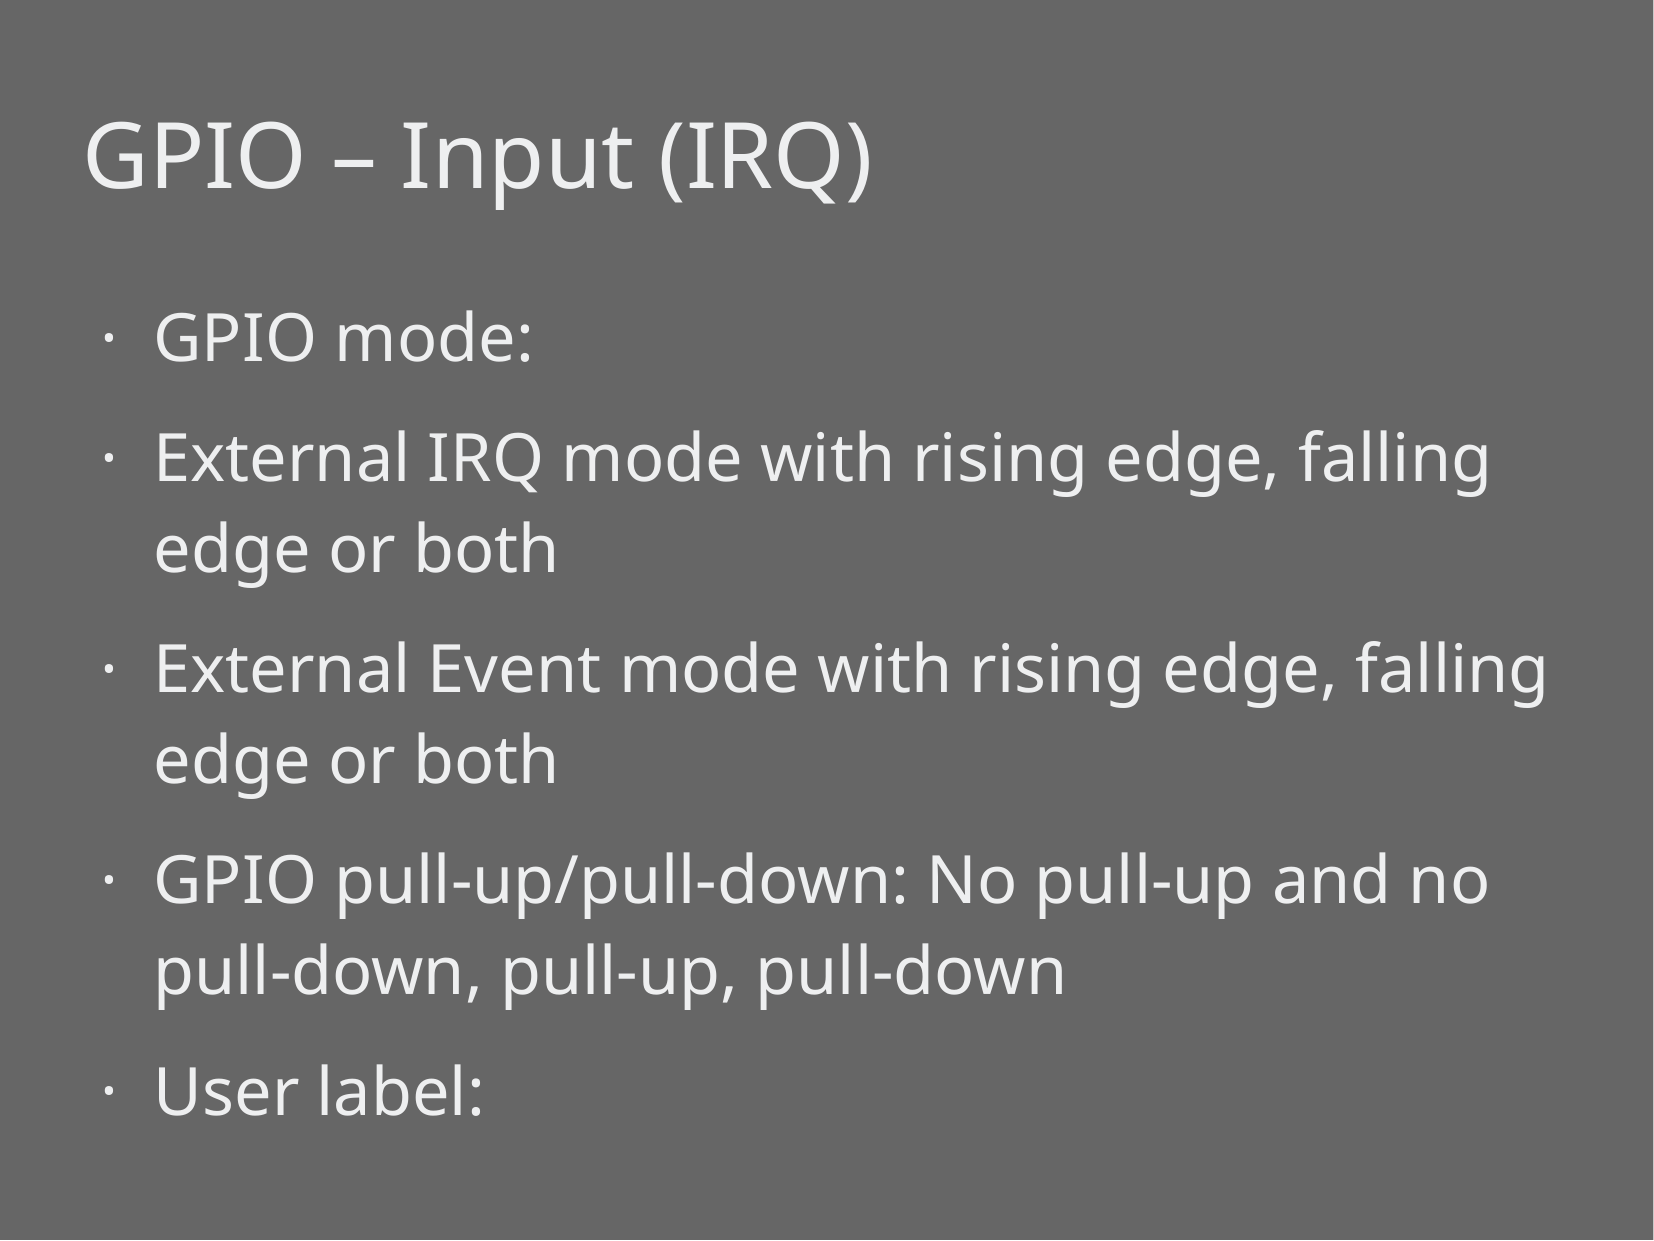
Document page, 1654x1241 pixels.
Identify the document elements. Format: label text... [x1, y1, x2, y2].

list GPIO mode: External IRQ mode with rising edge, falling edge or both External Event mode with rising edge, falling edge or both GPIO pull-up/pull-down: No pull-up and no pull-down, pull-up, pull-down User label: [82, 290, 1571, 1031]
title GPIO – Input (IRQ) [82, 49, 1571, 257]
